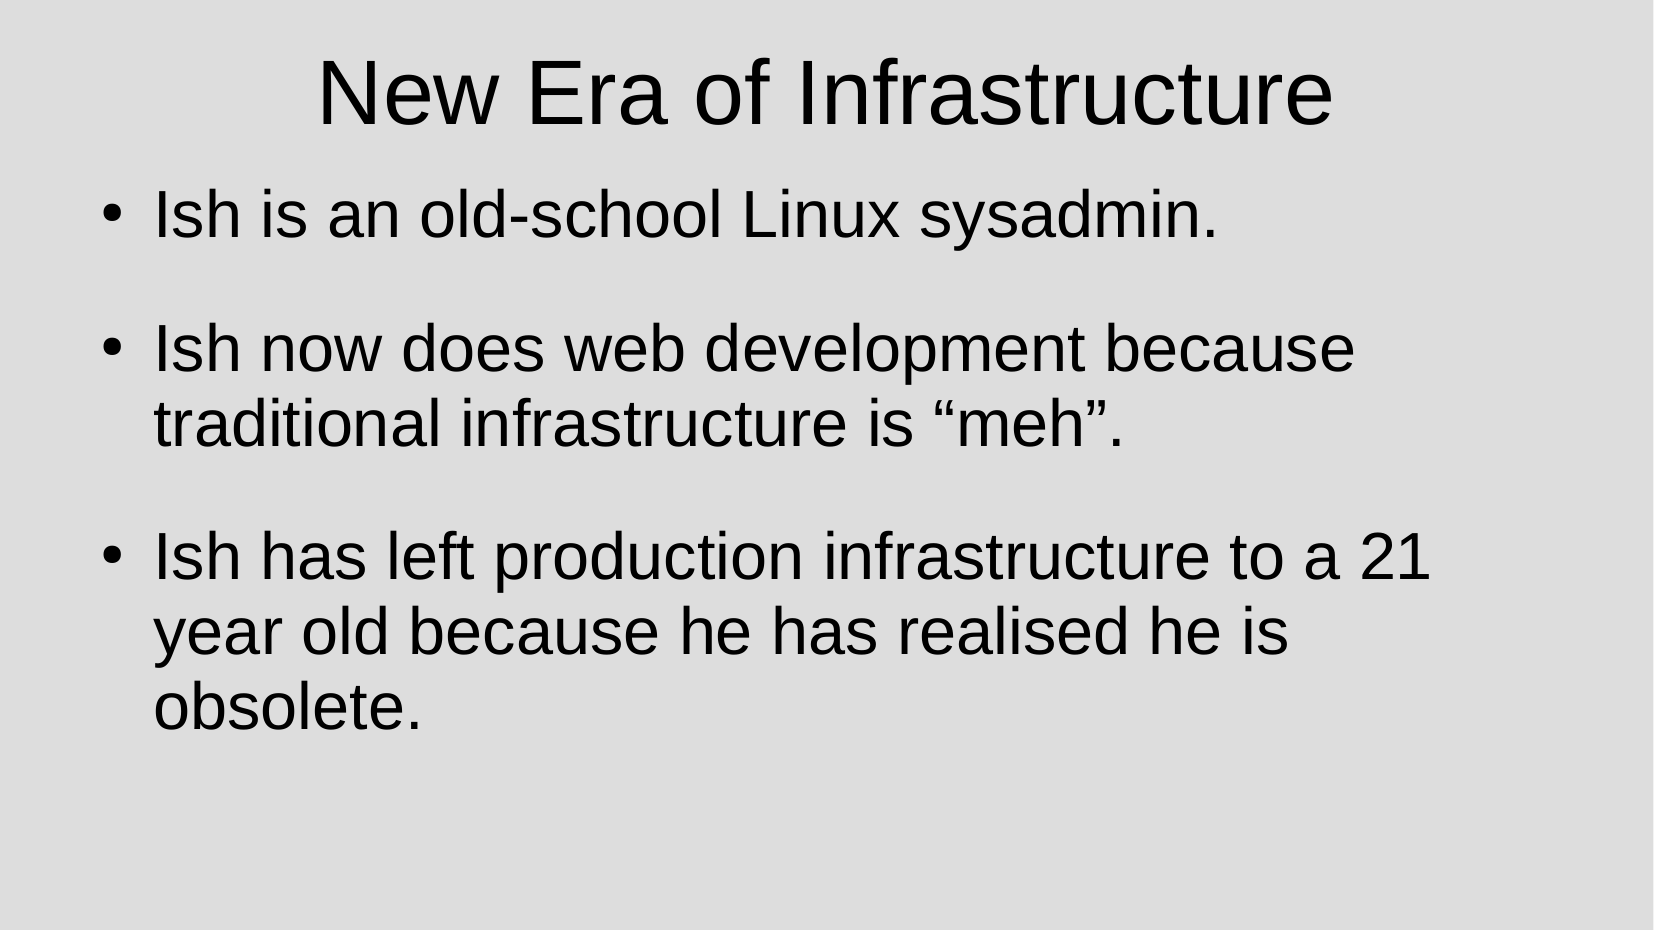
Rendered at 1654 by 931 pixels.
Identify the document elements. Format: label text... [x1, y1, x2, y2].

title New Era of Infrastructure [82, 37, 1571, 148]
list Ish is an old-school Linux sysadmin. Ish now does web development because traditional infrastructure is “meh”. Ish has left production infrastructure to a 21 year old because he has realised he is obsolete. [82, 177, 1571, 886]
